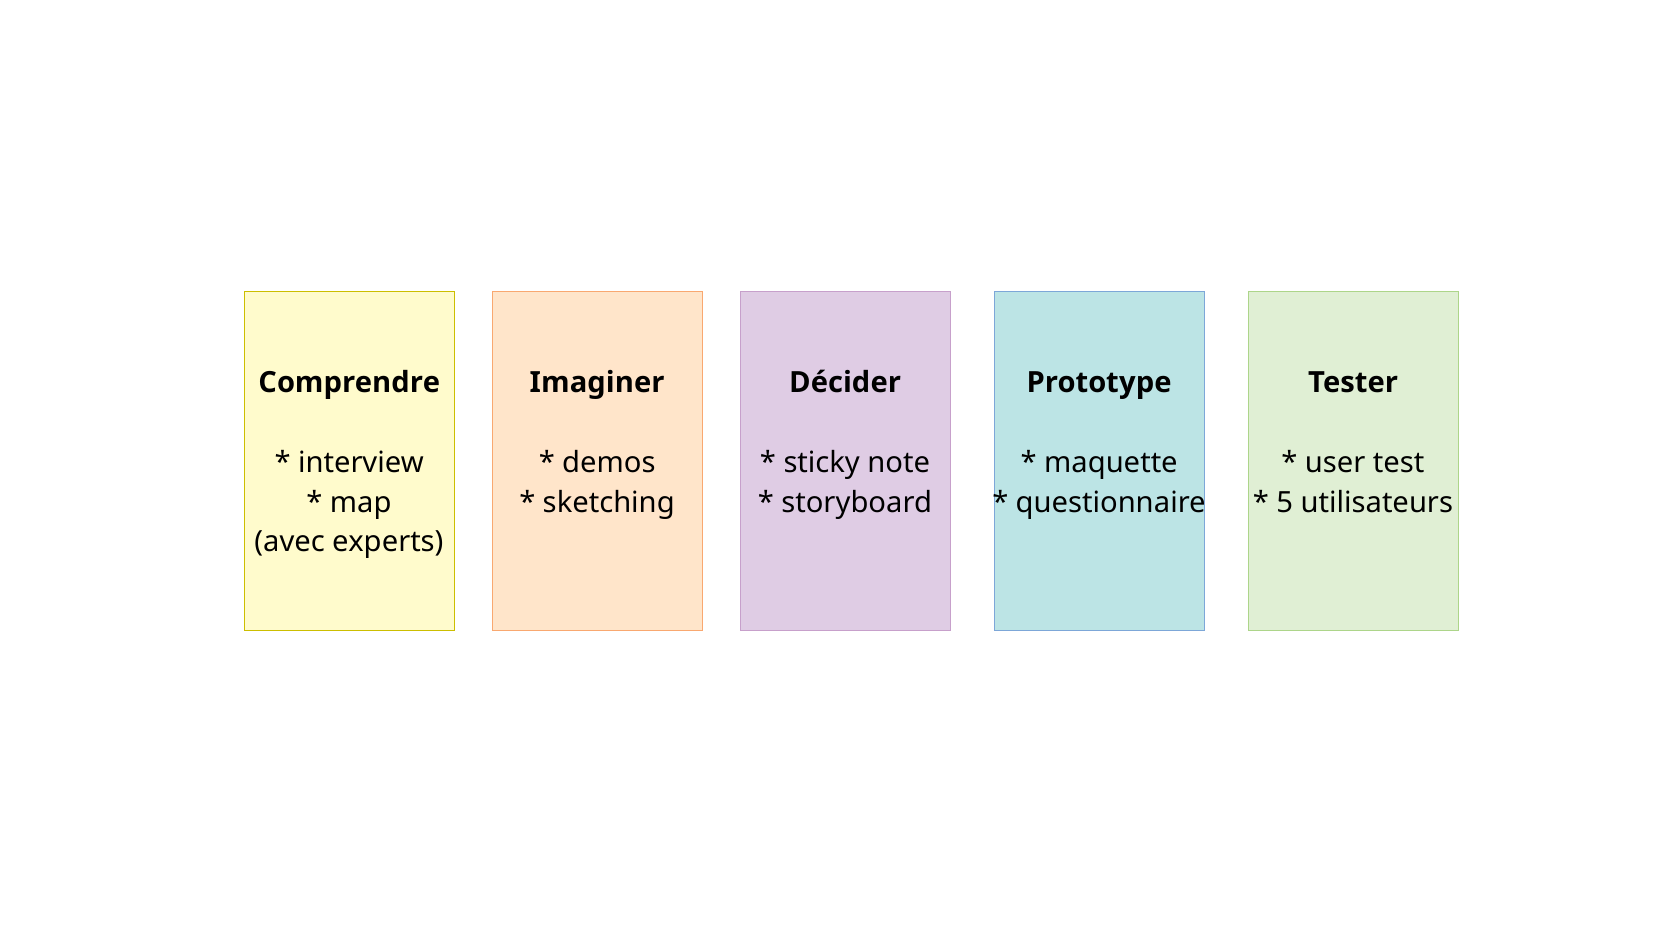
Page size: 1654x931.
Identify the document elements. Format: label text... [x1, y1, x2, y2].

text_box Prototype * maquette * questionnaire [994, 291, 1205, 631]
text_box Décider * sticky note * storyboard [740, 291, 951, 631]
text_box Comprendre * interview * map (avec experts) [244, 291, 455, 631]
text_box Tester * user test * 5 utilisateurs [1248, 291, 1459, 631]
text_box Imaginer * demos * sketching [492, 291, 703, 631]
